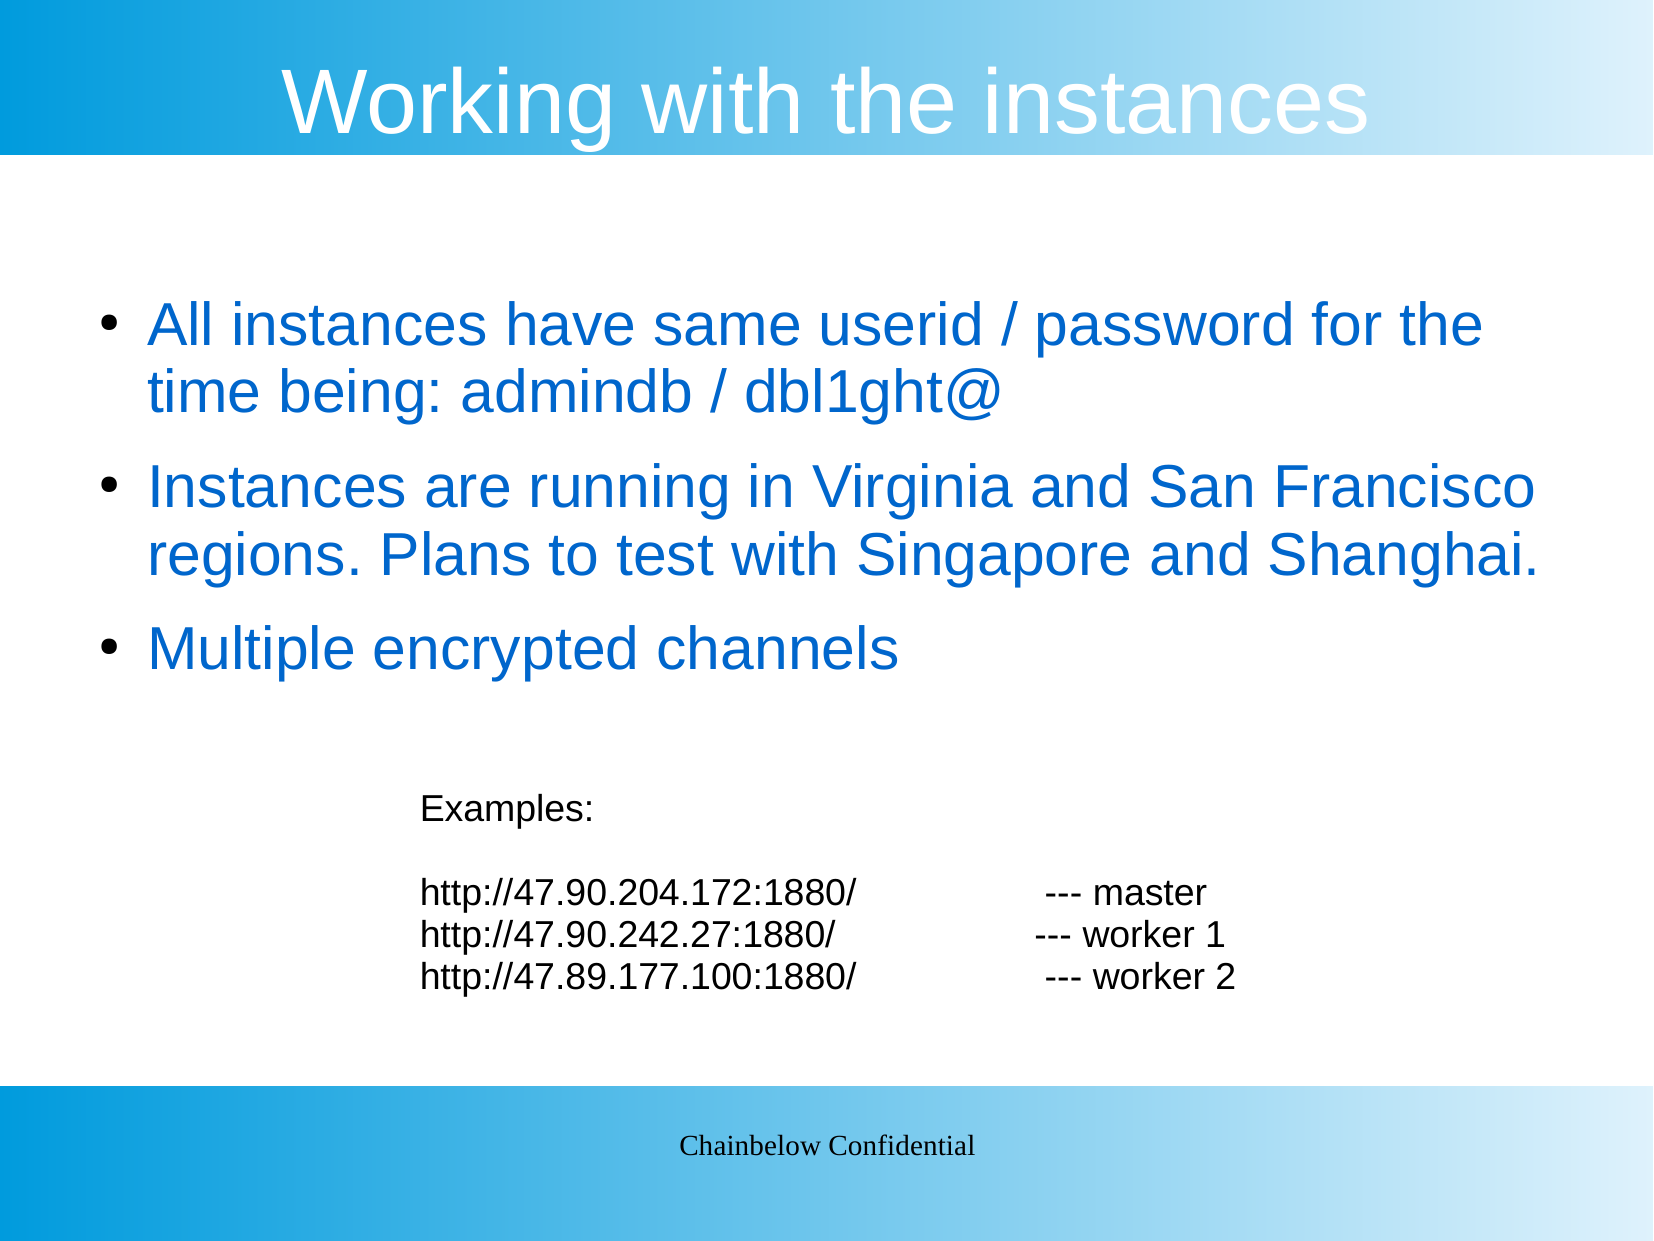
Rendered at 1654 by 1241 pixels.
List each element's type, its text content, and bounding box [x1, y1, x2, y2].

title Working with the instances [82, 49, 1571, 155]
list All instances have same userid / password for the time being: admindb / dbl1ght@ Instances are running in Virginia and San Francisco regions. Plans to test with Singapore and Shanghai. Multiple encrypted channels [82, 290, 1571, 736]
text_box Examples: http://47.90.204.172:1880/ --- master http://47.90.242.27:1880/ --- worker 1 http://47.89.177.100:1880/ --- worker 2 [405, 780, 1253, 1005]
